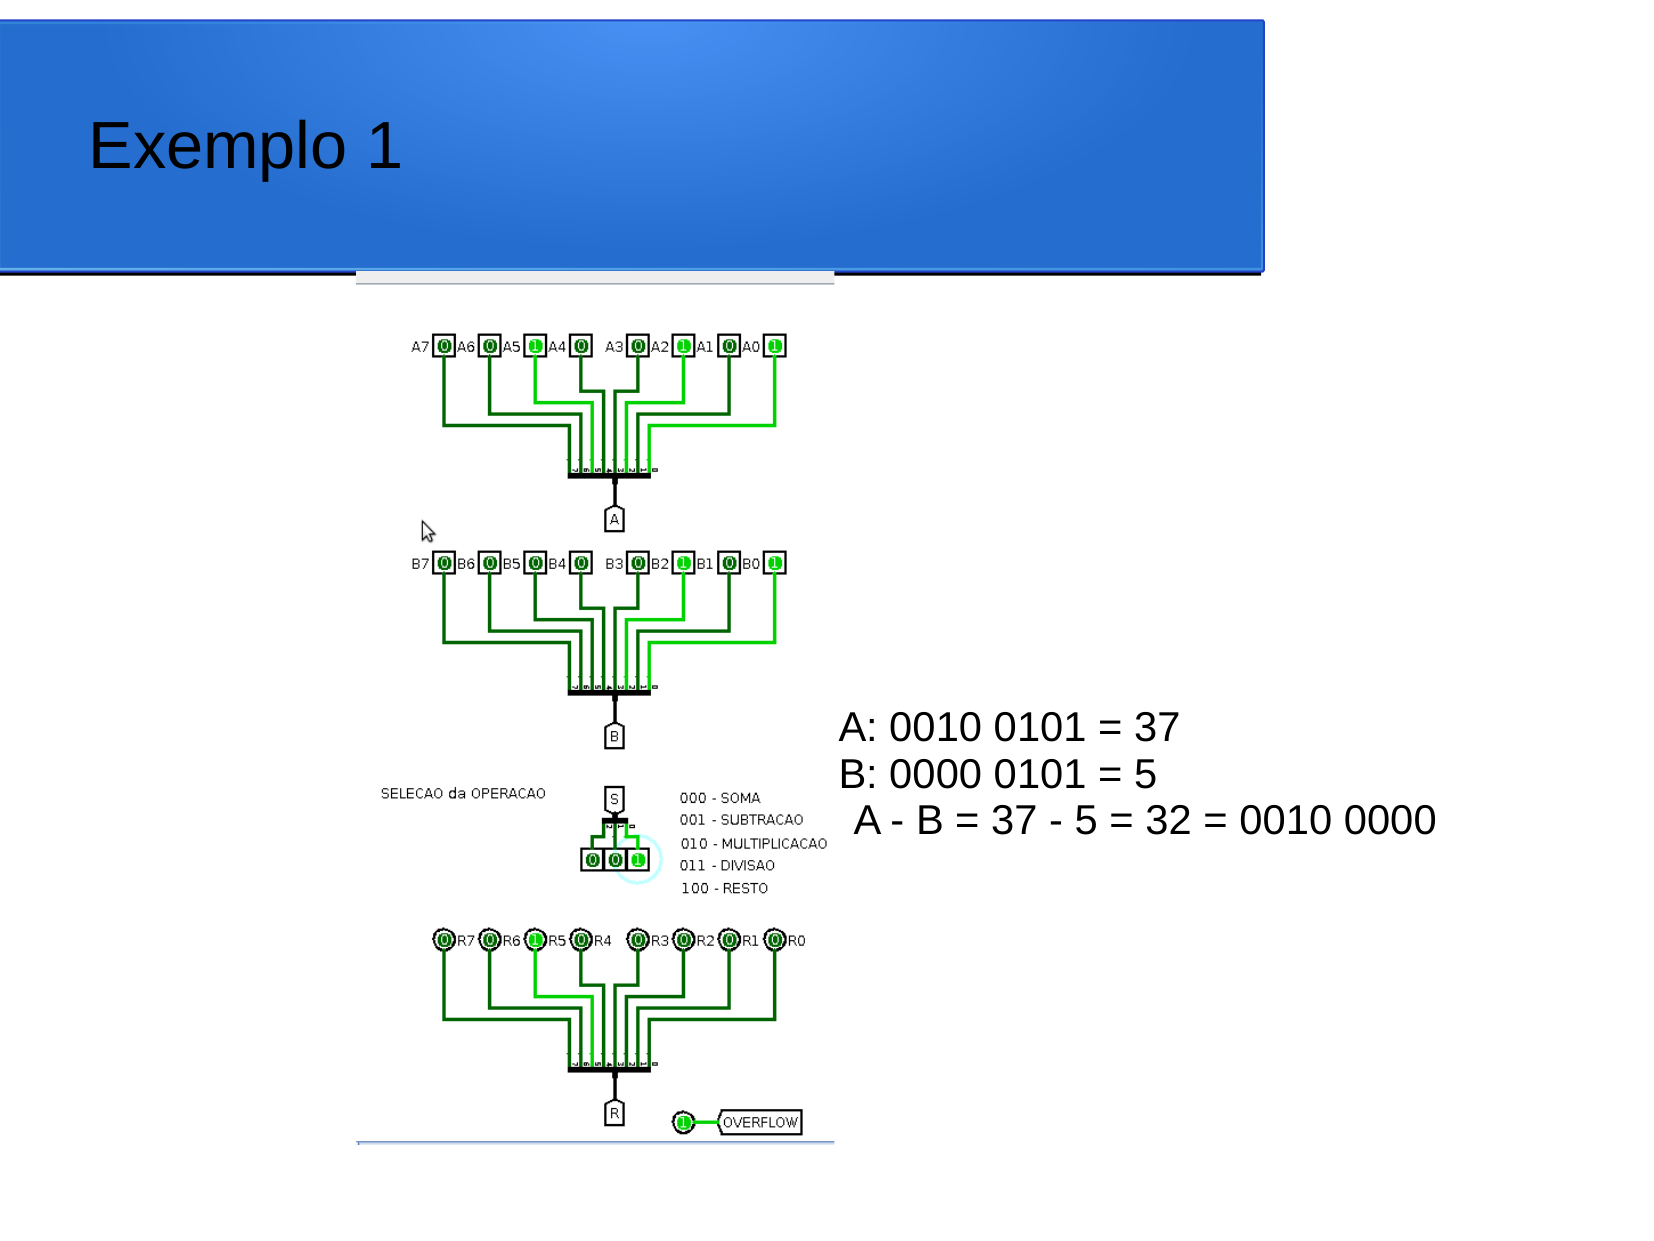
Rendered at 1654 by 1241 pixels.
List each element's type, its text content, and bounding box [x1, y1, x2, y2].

picture [356, 271, 835, 1145]
title Exemplo 1 [88, 43, 1241, 249]
text_box A: 0010 0101 = 37 B: 0000 0101 = 5 A - B = 37 - 5 = 32 = 0010 0000 [838, 566, 1607, 935]
